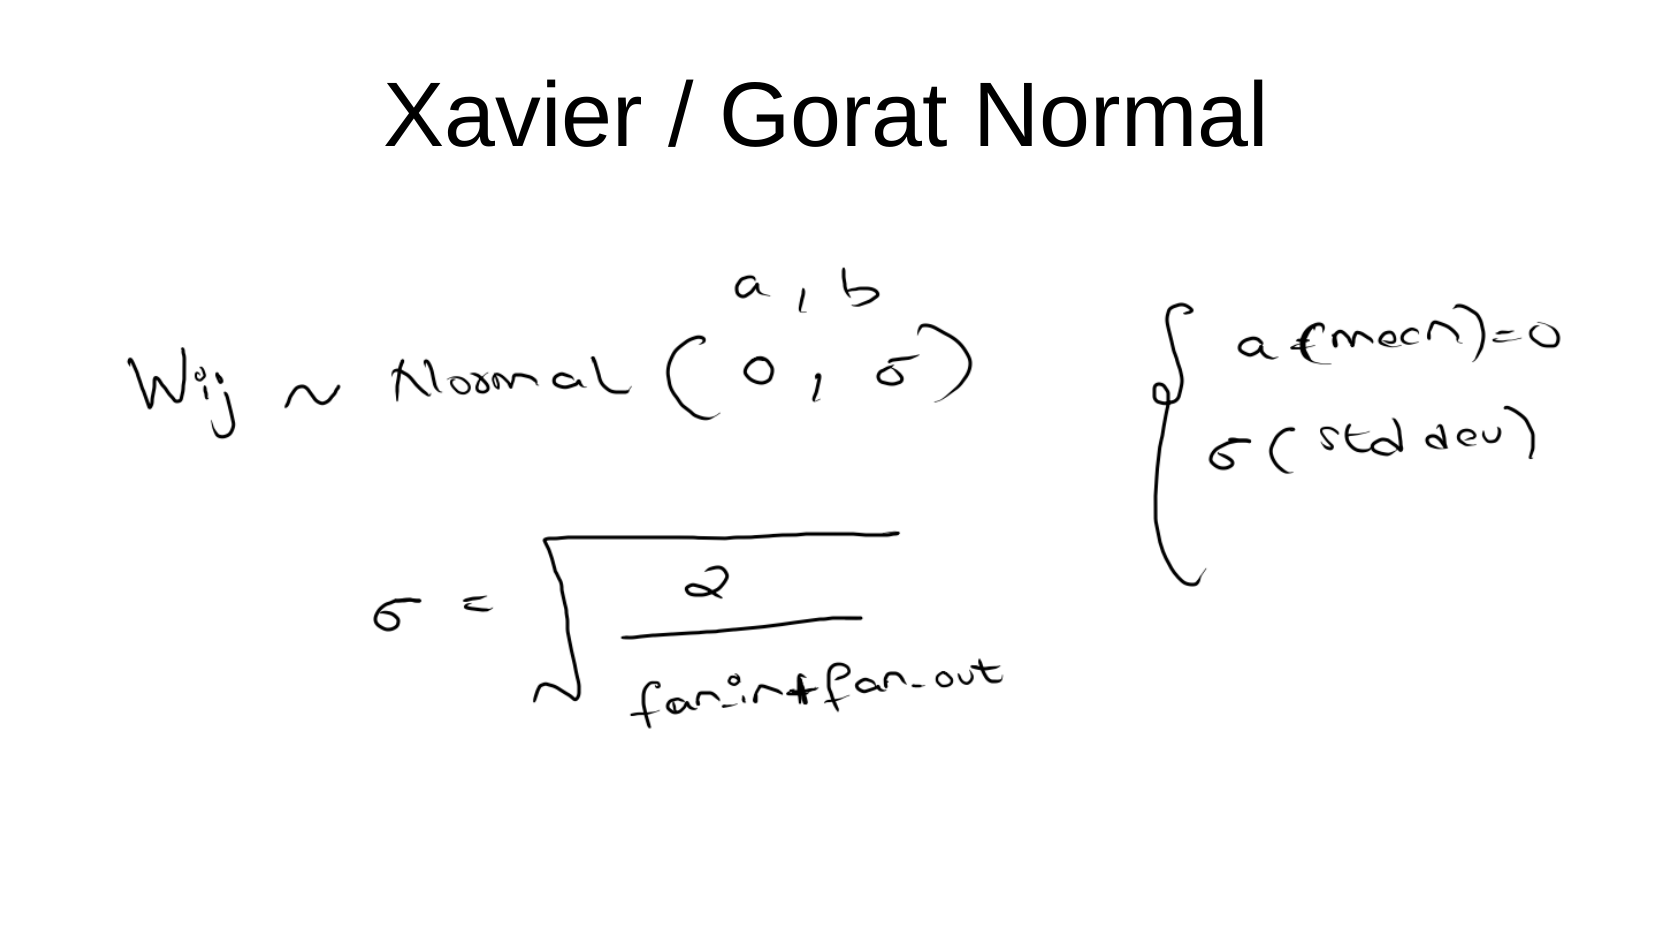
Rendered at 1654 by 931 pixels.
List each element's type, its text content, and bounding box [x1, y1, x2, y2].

title Xavier / Gorat Normal [82, 37, 1571, 193]
picture [82, 247, 1571, 776]
